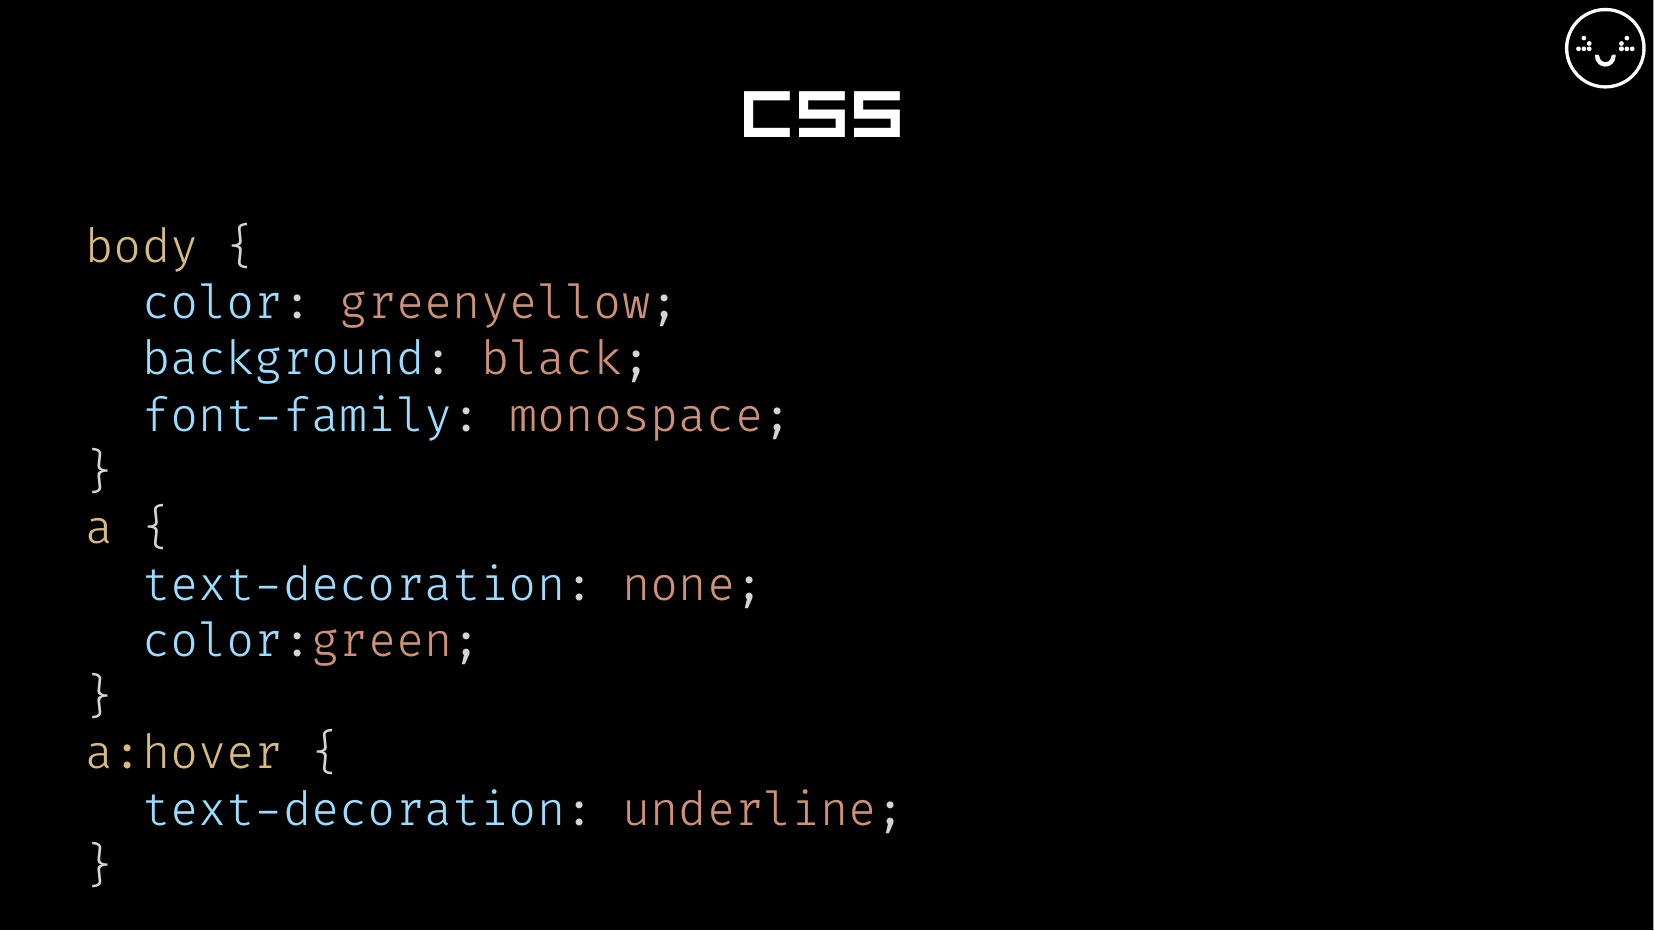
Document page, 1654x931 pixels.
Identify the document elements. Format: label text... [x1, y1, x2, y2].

text_box body { color: greenyellow; background: black; font-family: monospace; } a { text-decoration: none; color:green; } a:hover { text-decoration: underline; } [70, 212, 1554, 903]
title CSS [82, 37, 1571, 193]
